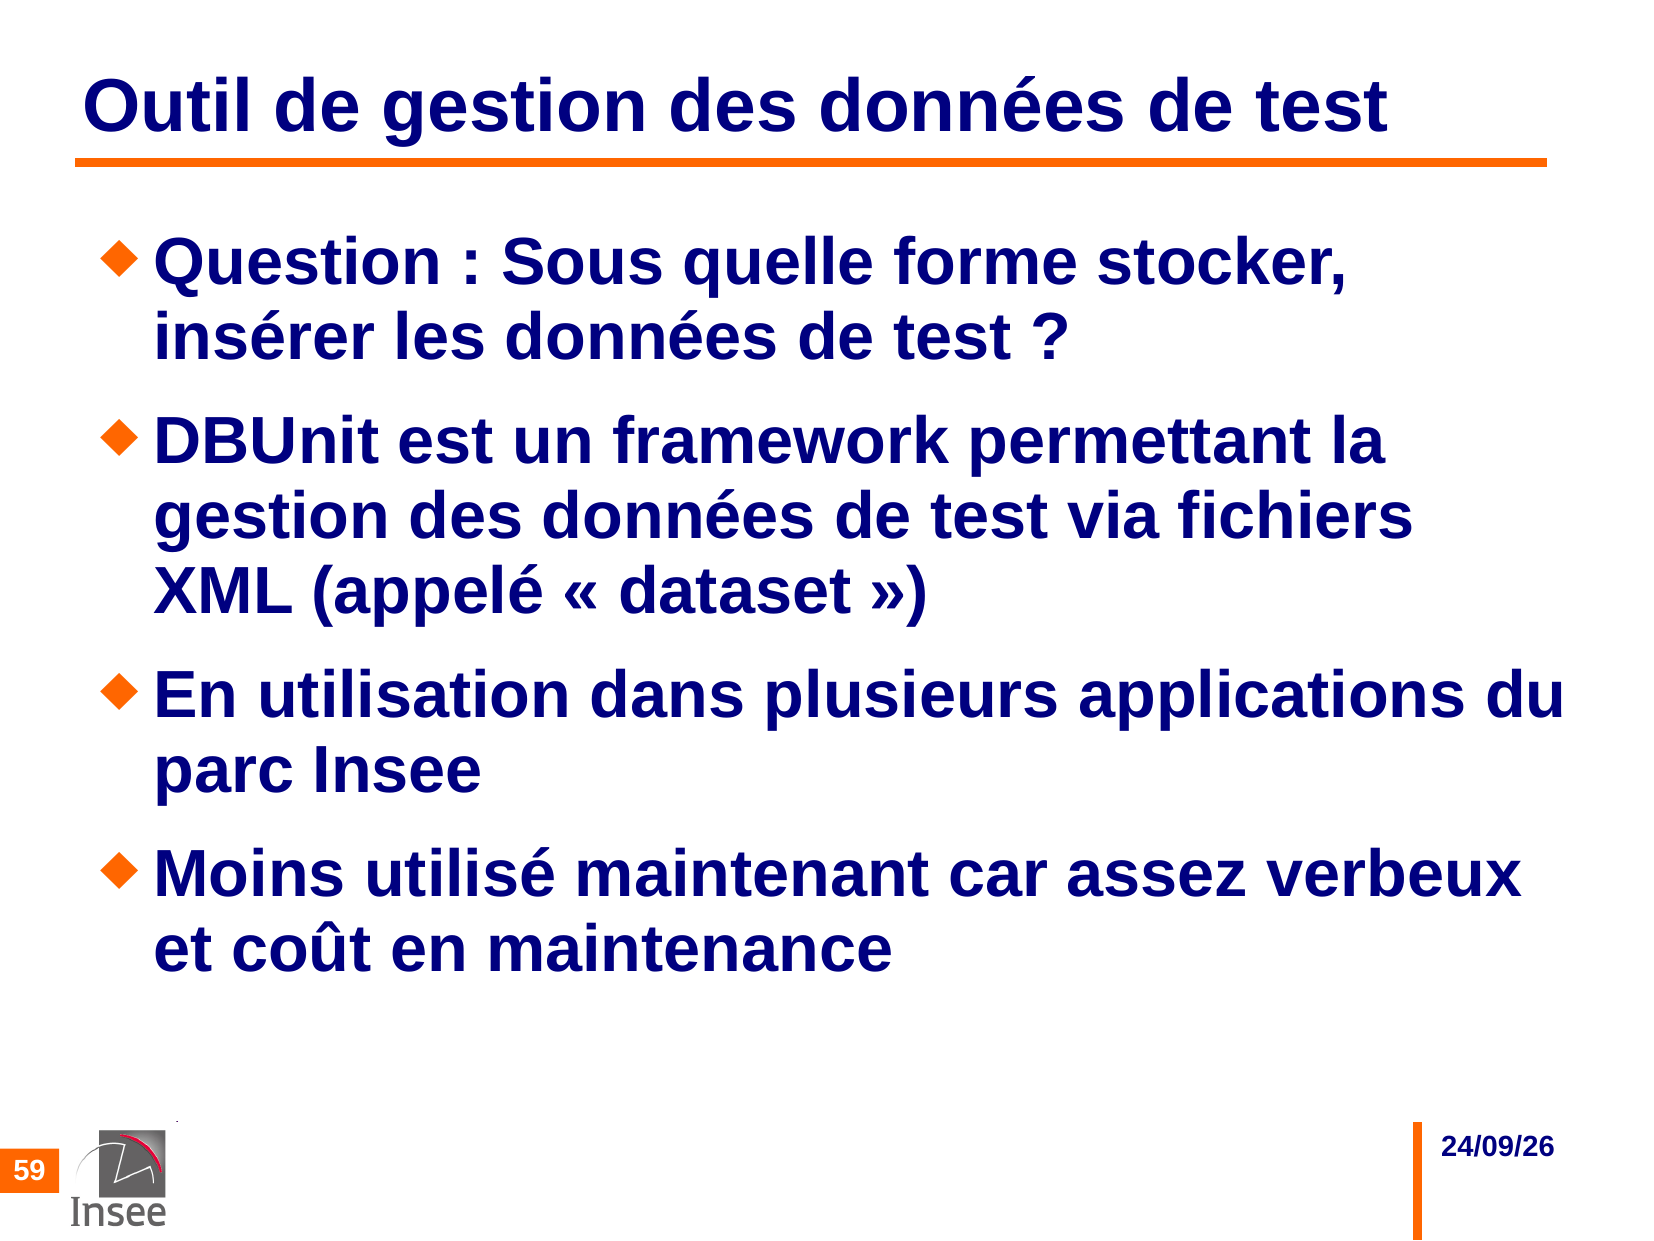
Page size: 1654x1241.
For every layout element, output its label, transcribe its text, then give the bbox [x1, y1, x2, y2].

title Outil de gestion des données de test [82, 49, 1619, 163]
picture [62, 1121, 178, 1241]
list Question : Sous quelle forme stocker, insérer les données de test ? DBUnit est un framework permettant la gestion des données de test via fichiers XML (appelé « dataset ») En utilisation dans plusieurs applications du parc Insee Moins utilisé maintenant car assez verbeux et coût en maintenance [82, 224, 1571, 1051]
